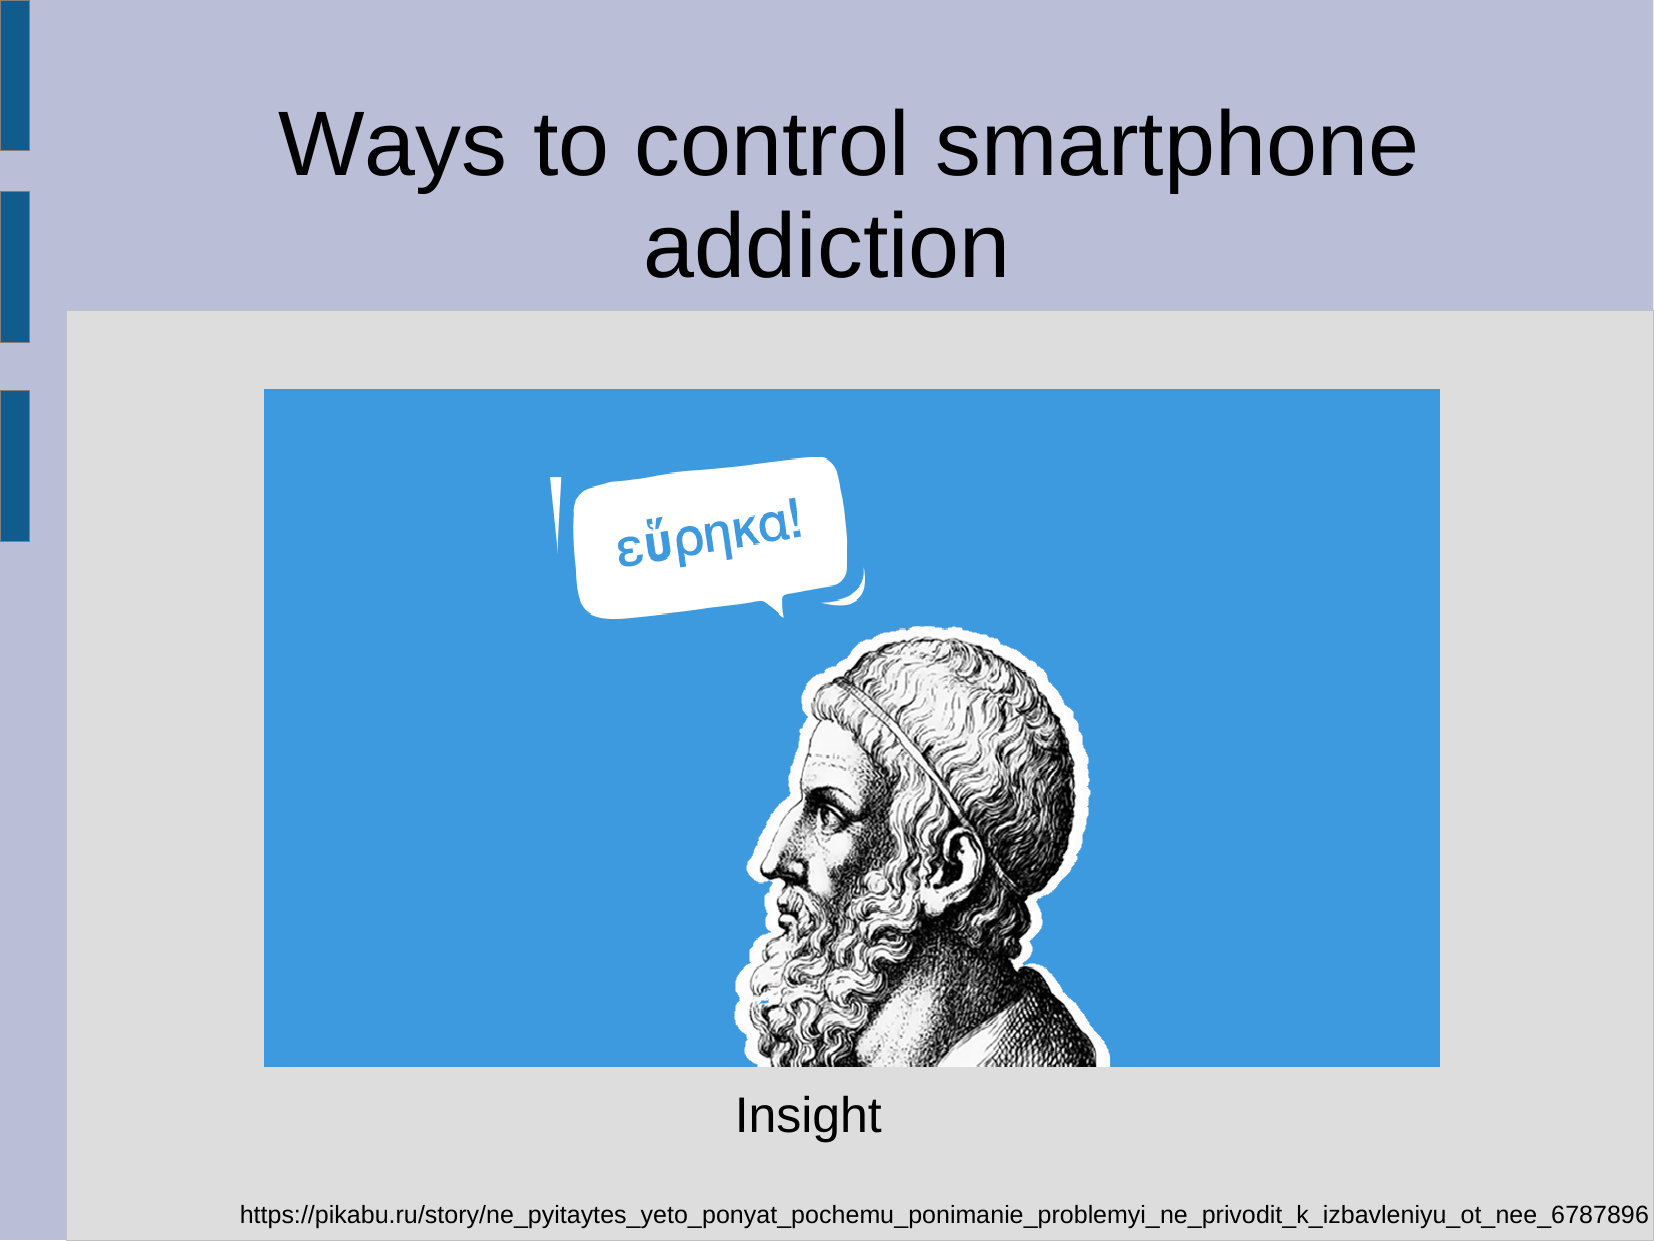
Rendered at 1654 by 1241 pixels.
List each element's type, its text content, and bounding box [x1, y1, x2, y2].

title Ways to control smartphone addiction [121, 91, 1534, 299]
picture [264, 389, 1441, 1067]
text_box Insight [720, 1080, 1636, 1193]
text_box https://pikabu.ru/story/ne_pyitaytes_yeto_ponyat_pochemu_ponimanie_problemyi_ne_privodit_k_izbavleniyu_ot_nee_6787896 [225, 1193, 1654, 1241]
